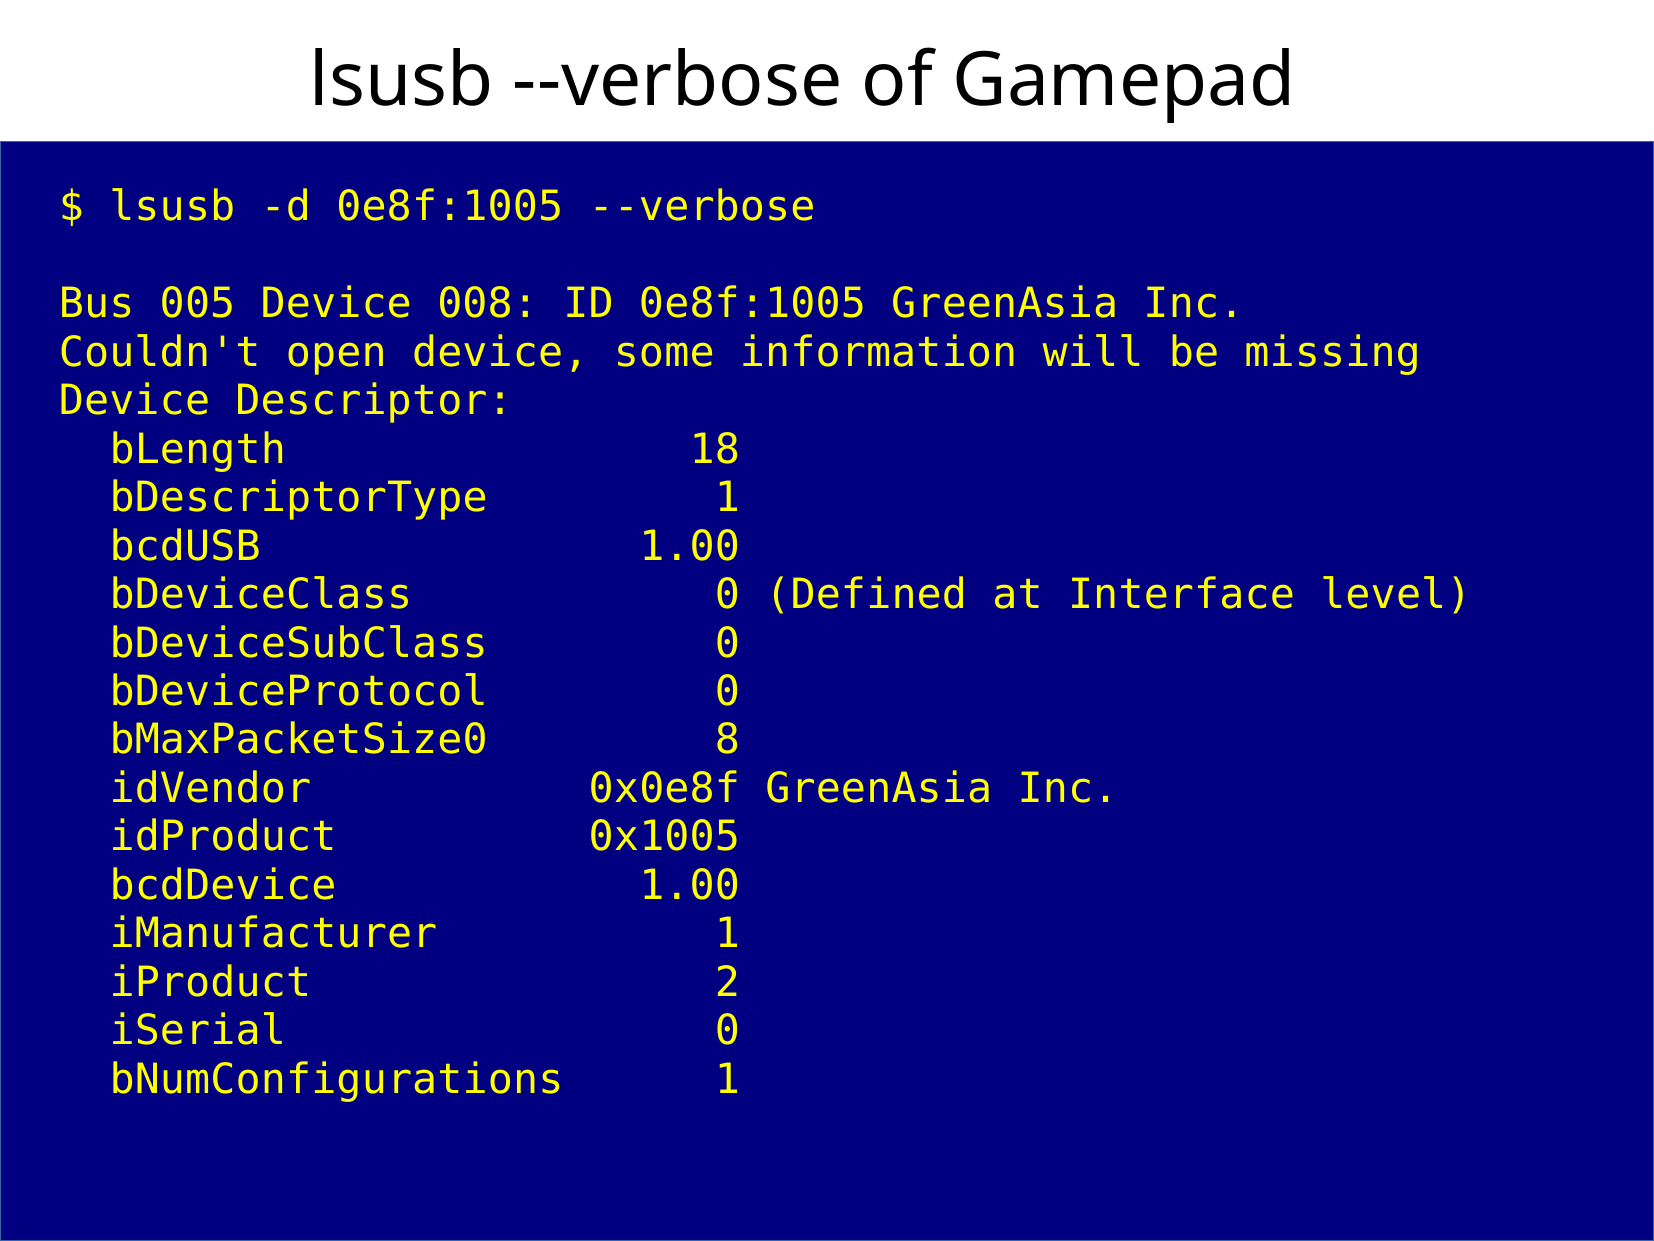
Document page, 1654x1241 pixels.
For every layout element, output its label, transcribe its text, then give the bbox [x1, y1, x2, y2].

text_box $ lsusb -d 0e8f:1005 --verbose Bus 005 Device 008: ID 0e8f:1005 GreenAsia Inc. Couldn't open device, some information will be missing Device Descriptor: bLength 18 bDescriptorType 1 bcdUSB 1.00 bDeviceClass 0 (Defined at Interface level) bDeviceSubClass 0 bDeviceProtocol 0 bMaxPacketSize0 8 idVendor 0x0e8f GreenAsia Inc. idProduct 0x1005 bcdDevice 1.00 iManufacturer 1 iProduct 2 iSerial 0 bNumConfigurations 1 [0, 141, 1654, 1241]
title lsusb --verbose of Gamepad [59, 35, 1548, 118]
